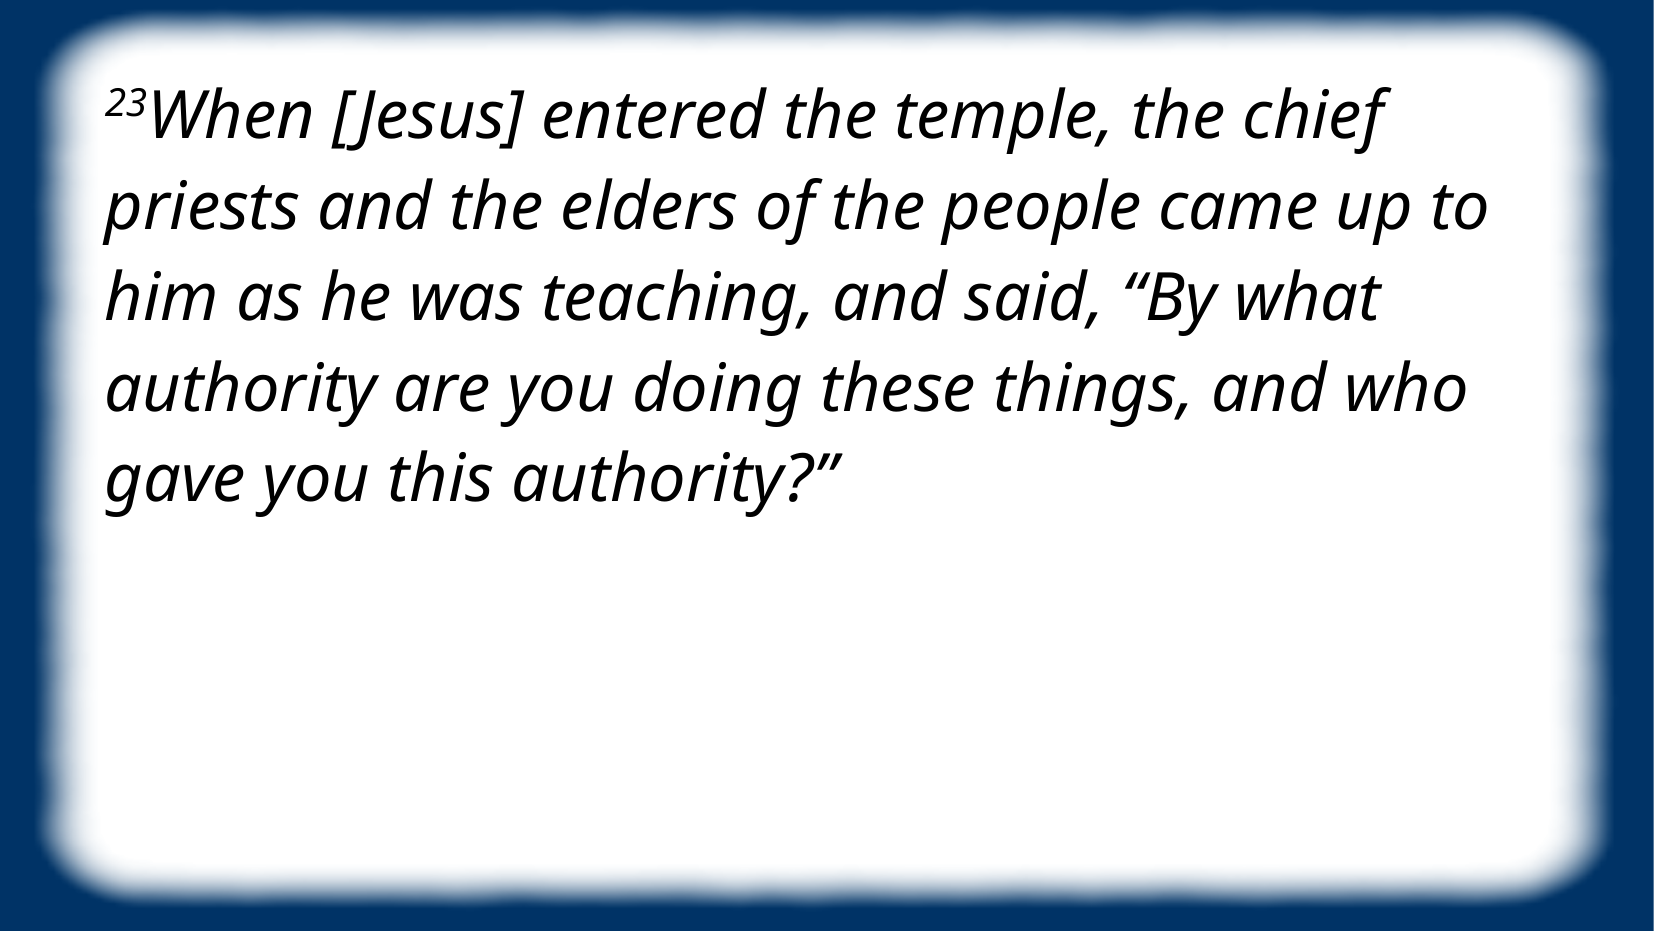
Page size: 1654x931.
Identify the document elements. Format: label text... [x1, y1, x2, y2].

text_box 23When [Jesus] entered the temple, the chief priests and the elders of the people came up to him as he was teaching, and said, “By what authority are you doing these things, and who gave you this authority?” [90, 60, 1576, 519]
picture [0, 0, 1654, 931]
